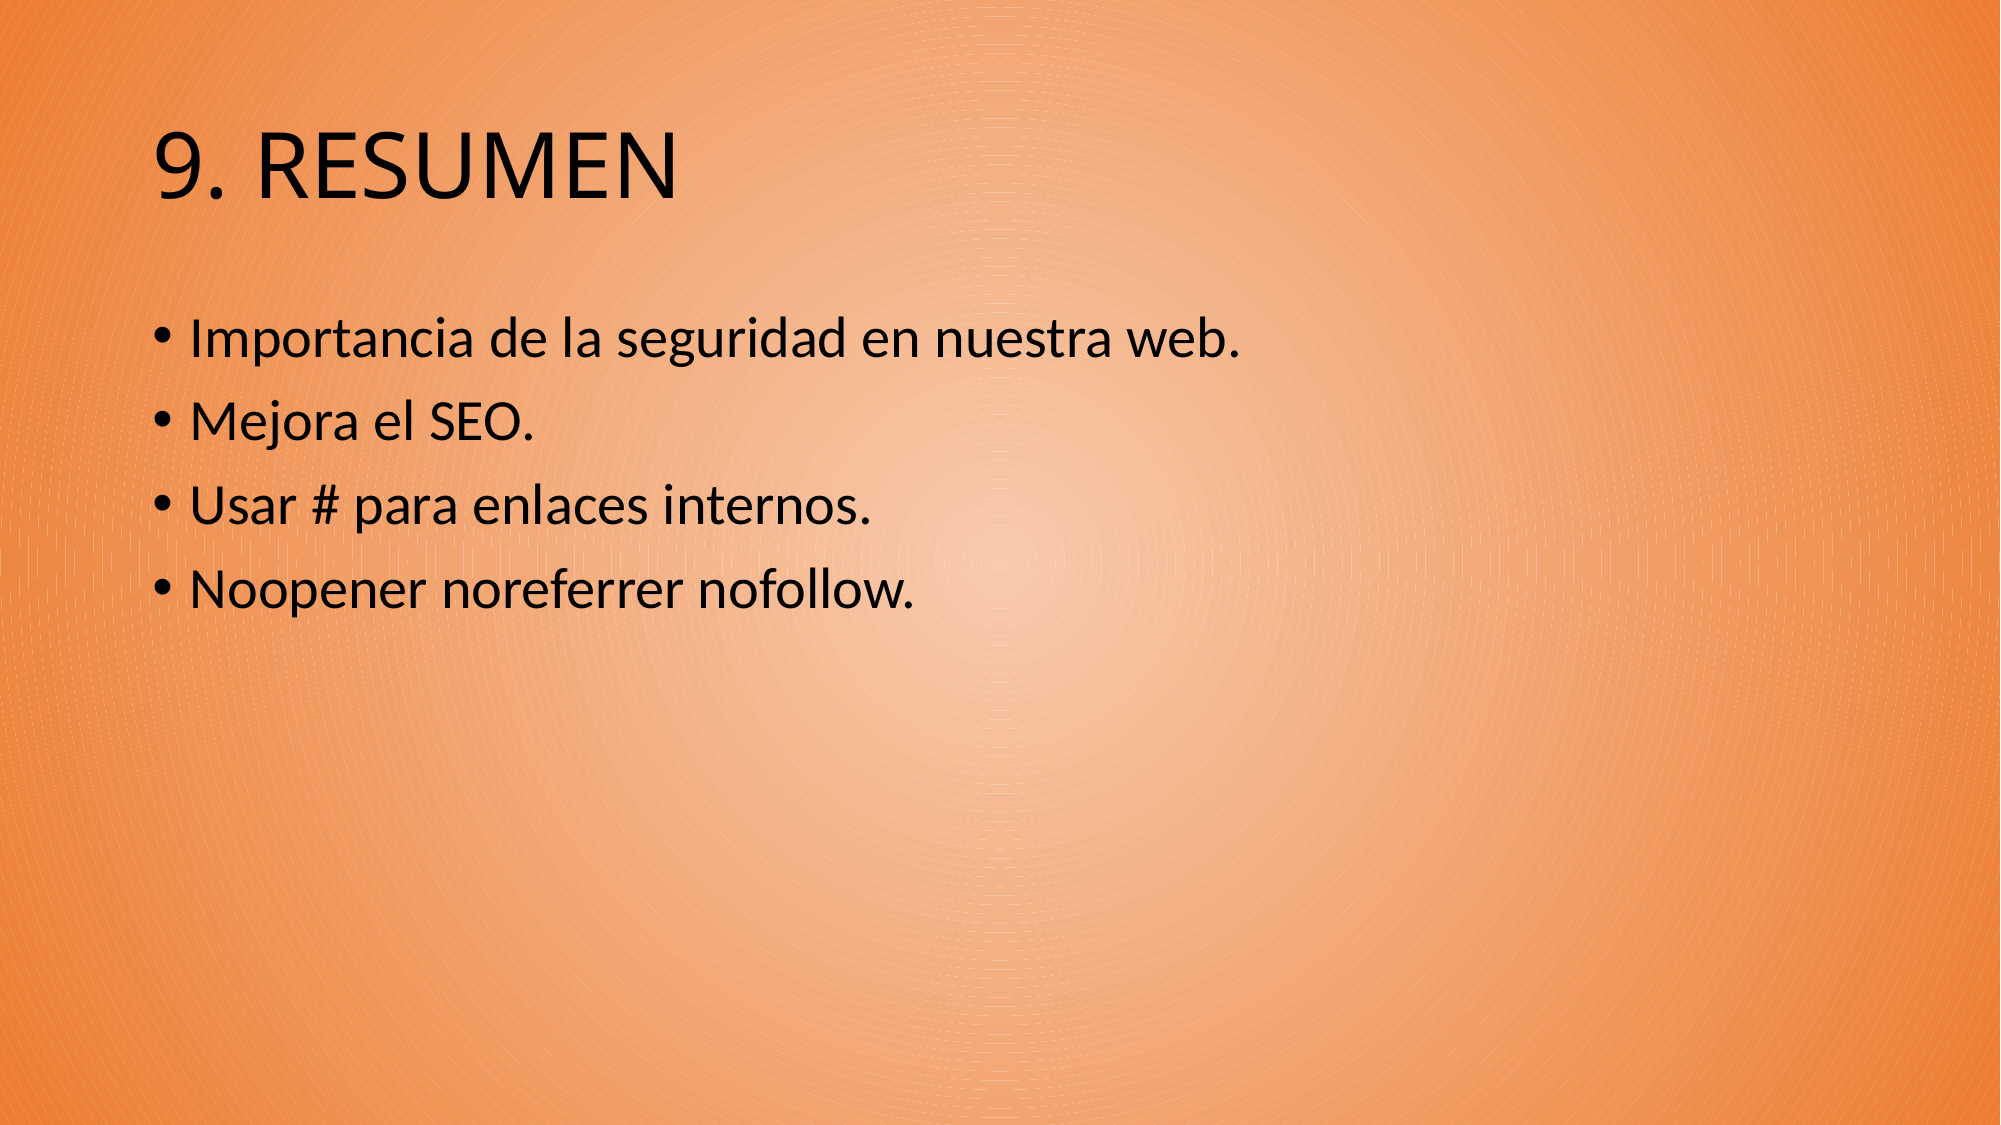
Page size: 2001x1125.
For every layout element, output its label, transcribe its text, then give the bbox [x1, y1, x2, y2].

title 9. RESUMEN [137, 59, 1863, 278]
list Importancia de la seguridad en nuestra web. Mejora el SEO. Usar # para enlaces internos. Noopener noreferrer nofollow. [137, 299, 1863, 1014]
